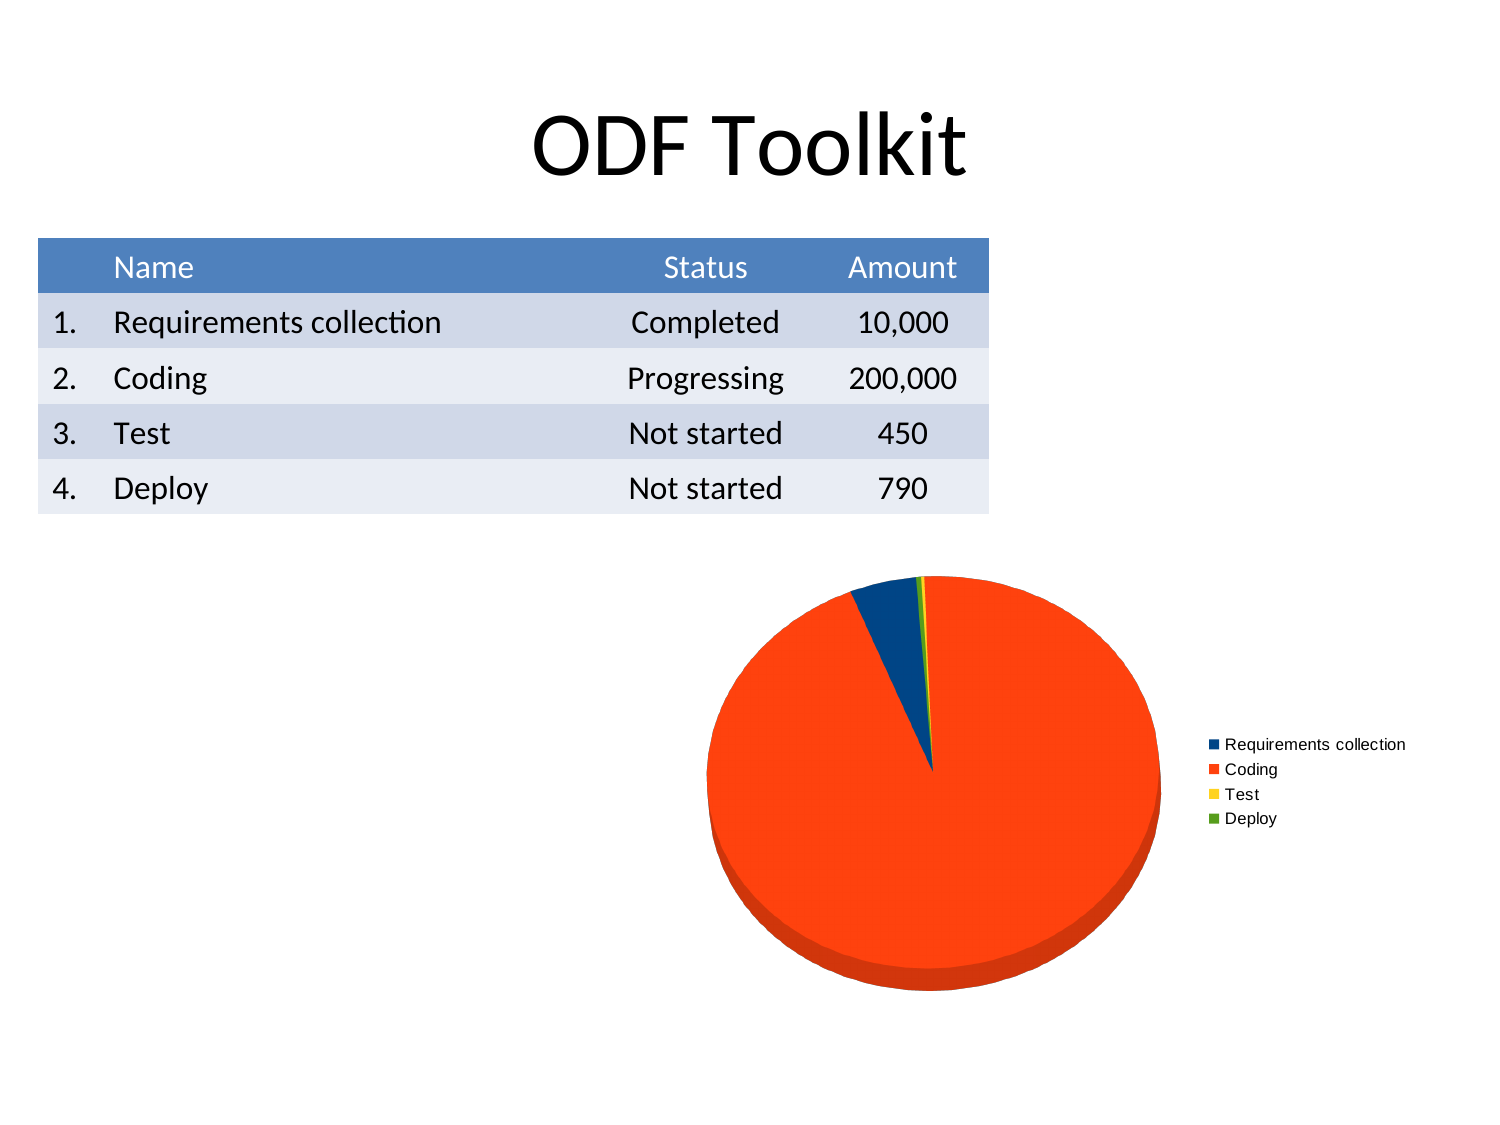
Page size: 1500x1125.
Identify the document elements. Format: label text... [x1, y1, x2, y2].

table_header [38, 238, 99, 293]
title ODF Toolkit [75, 45, 1426, 233]
table_cell Not started [595, 459, 817, 514]
table_header Status [595, 238, 817, 293]
table_cell 10,000 [817, 293, 989, 348]
table_cell Progressing [595, 348, 817, 404]
chart [675, 517, 1414, 1050]
table_cell Requirements collection [99, 293, 595, 348]
table_header Amount [817, 238, 989, 293]
table_cell 450 [817, 404, 989, 459]
table_cell 4. [38, 459, 99, 514]
table_cell Test [99, 404, 595, 459]
table_cell 3. [38, 404, 99, 459]
table_cell Not started [595, 404, 817, 459]
table_cell Completed [595, 293, 817, 348]
table_cell 2. [38, 348, 99, 404]
table_cell 1. [38, 293, 99, 348]
table_cell 790 [817, 459, 989, 514]
table_cell Deploy [99, 459, 595, 514]
table_cell Coding [99, 348, 595, 404]
table_header Name [99, 238, 595, 293]
table_cell 200,000 [817, 348, 989, 404]
